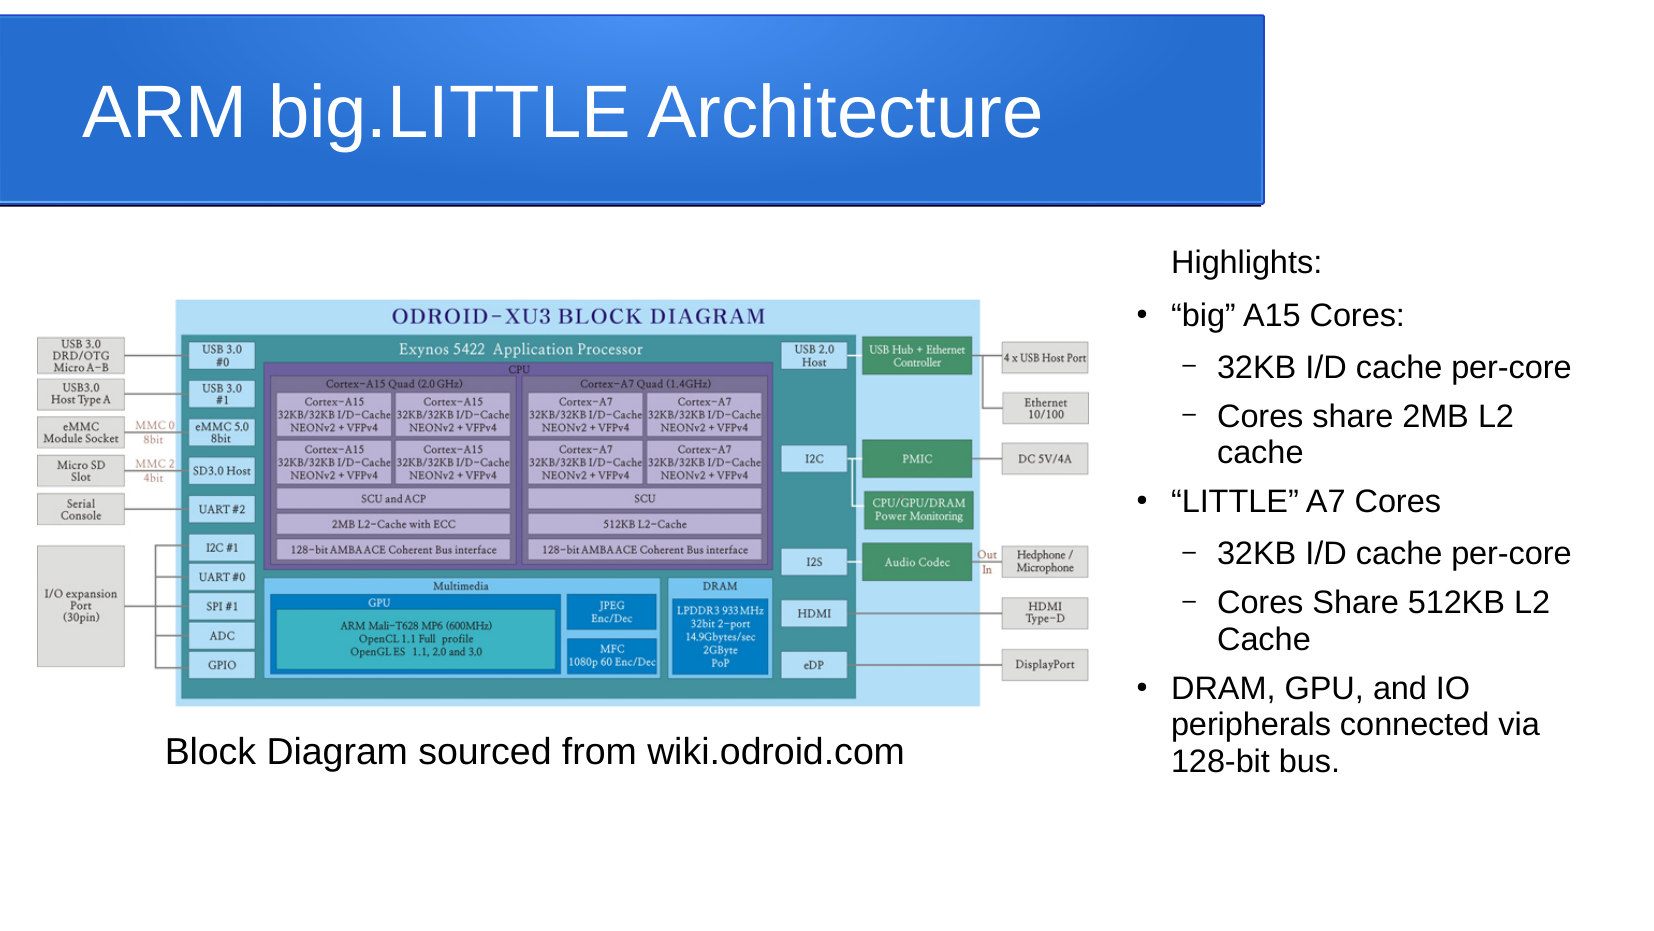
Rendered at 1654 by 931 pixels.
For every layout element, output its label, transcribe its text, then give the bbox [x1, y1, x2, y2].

text_box Block Diagram sourced from wiki.odroid.com [150, 723, 1021, 781]
picture [37, 299, 1089, 707]
list Highlights: “big” A15 Cores: 32KB I/D cache per-core Cores share 2MB L2 cache “LITTLE” A7 Cores 32KB I/D cache per-core Cores Share 512KB L2 Cache DRAM, GPU, and IO peripherals connected via 128-bit bus. [1125, 244, 1576, 845]
title ARM big.LITTLE Architecture [82, 35, 1235, 189]
